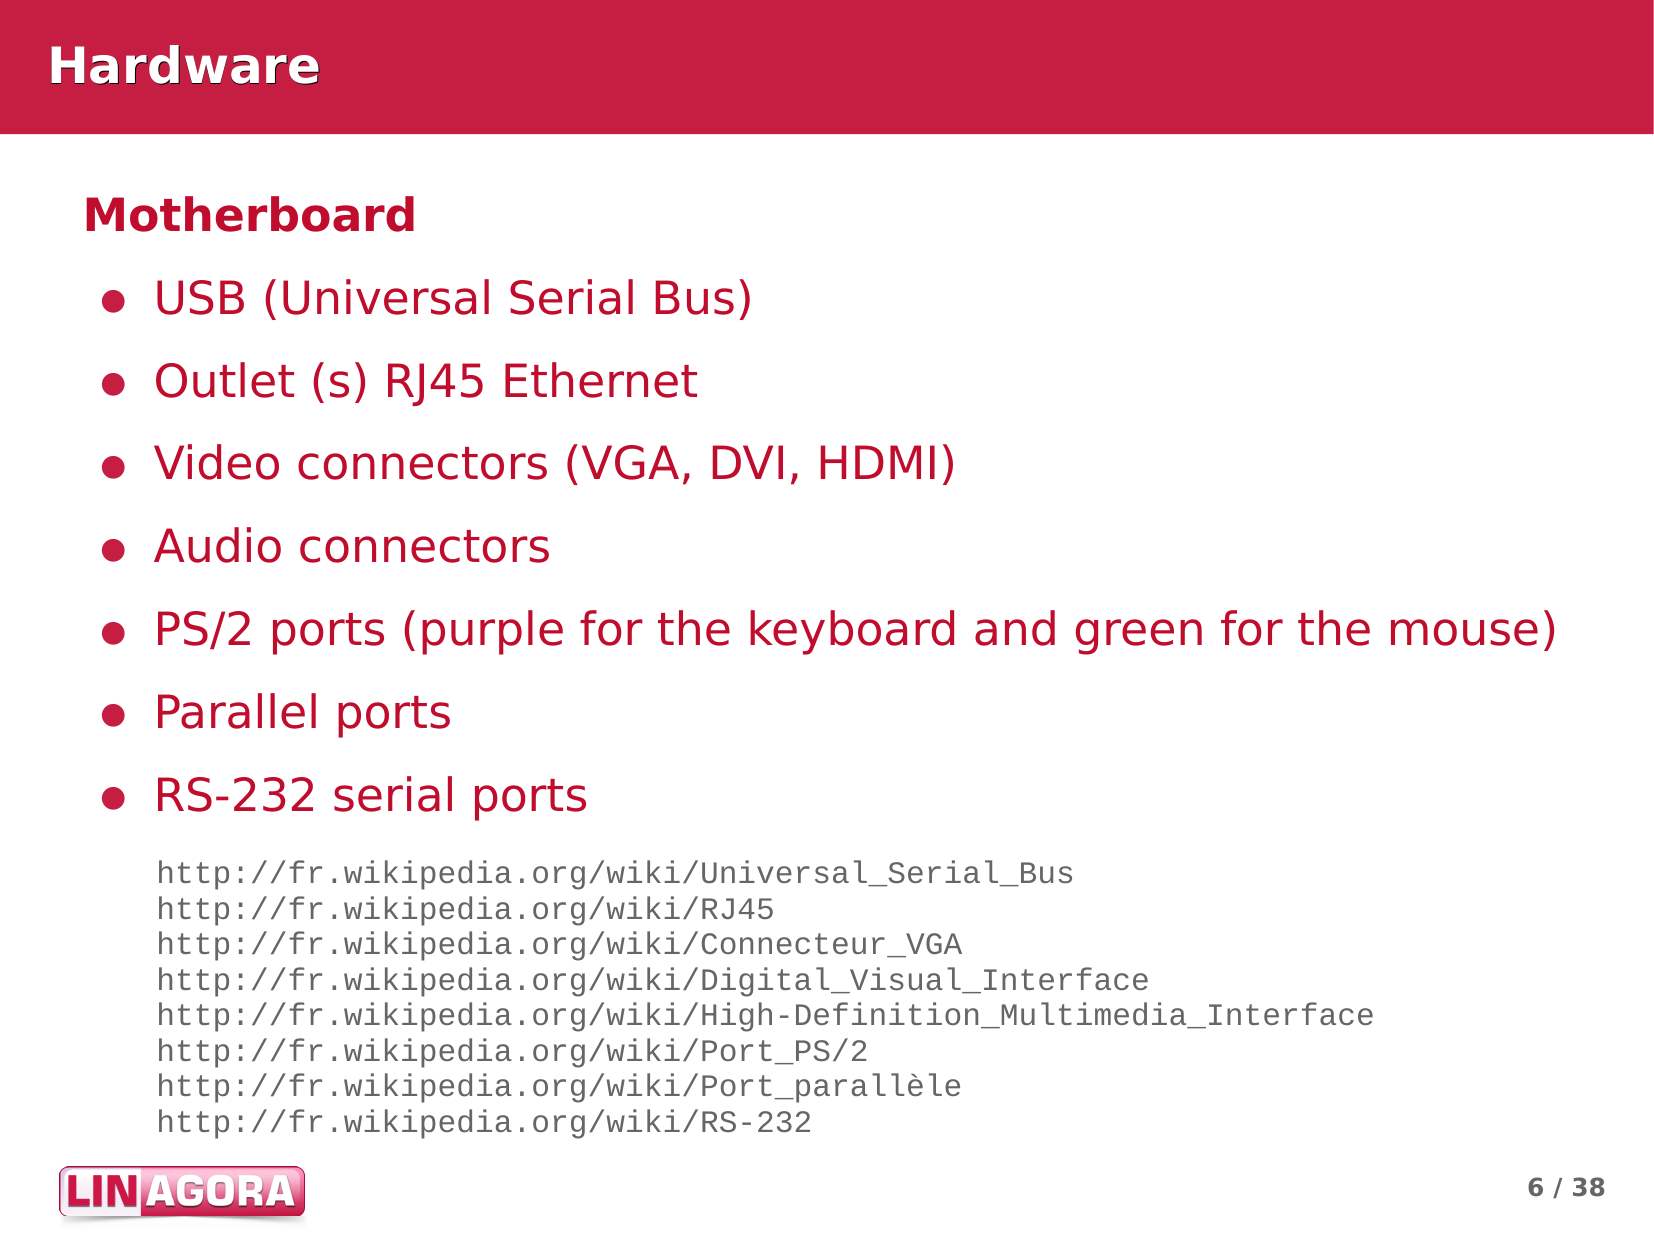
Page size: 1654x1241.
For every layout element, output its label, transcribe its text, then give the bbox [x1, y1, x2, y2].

title Hardware [47, 7, 1624, 126]
picture [59, 1166, 308, 1229]
list Motherboard USB (Universal Serial Bus) Outlet (s) RJ45 Ethernet Video connectors (VGA, DVI, HDMI) Audio connectors PS/2 ports (purple for the keyboard and green for the mouse) Parallel ports RS-232 serial ports [82, 188, 1571, 1134]
text_box http://fr.wikipedia.org/wiki/Universal_Serial_Bus http://fr.wikipedia.org/wiki/RJ45 http://fr.wikipedia.org/wiki/Connecteur_VGA http://fr.wikipedia.org/wiki/Digital_Visual_Interface http://fr.wikipedia.org/wiki/High-Definition_Multimedia_Interface http://fr.wikipedia.org/wiki/Port_PS/2 http://fr.wikipedia.org/wiki/Port_parallèle http://fr.wikipedia.org/wiki/RS-232 [141, 850, 1512, 1152]
